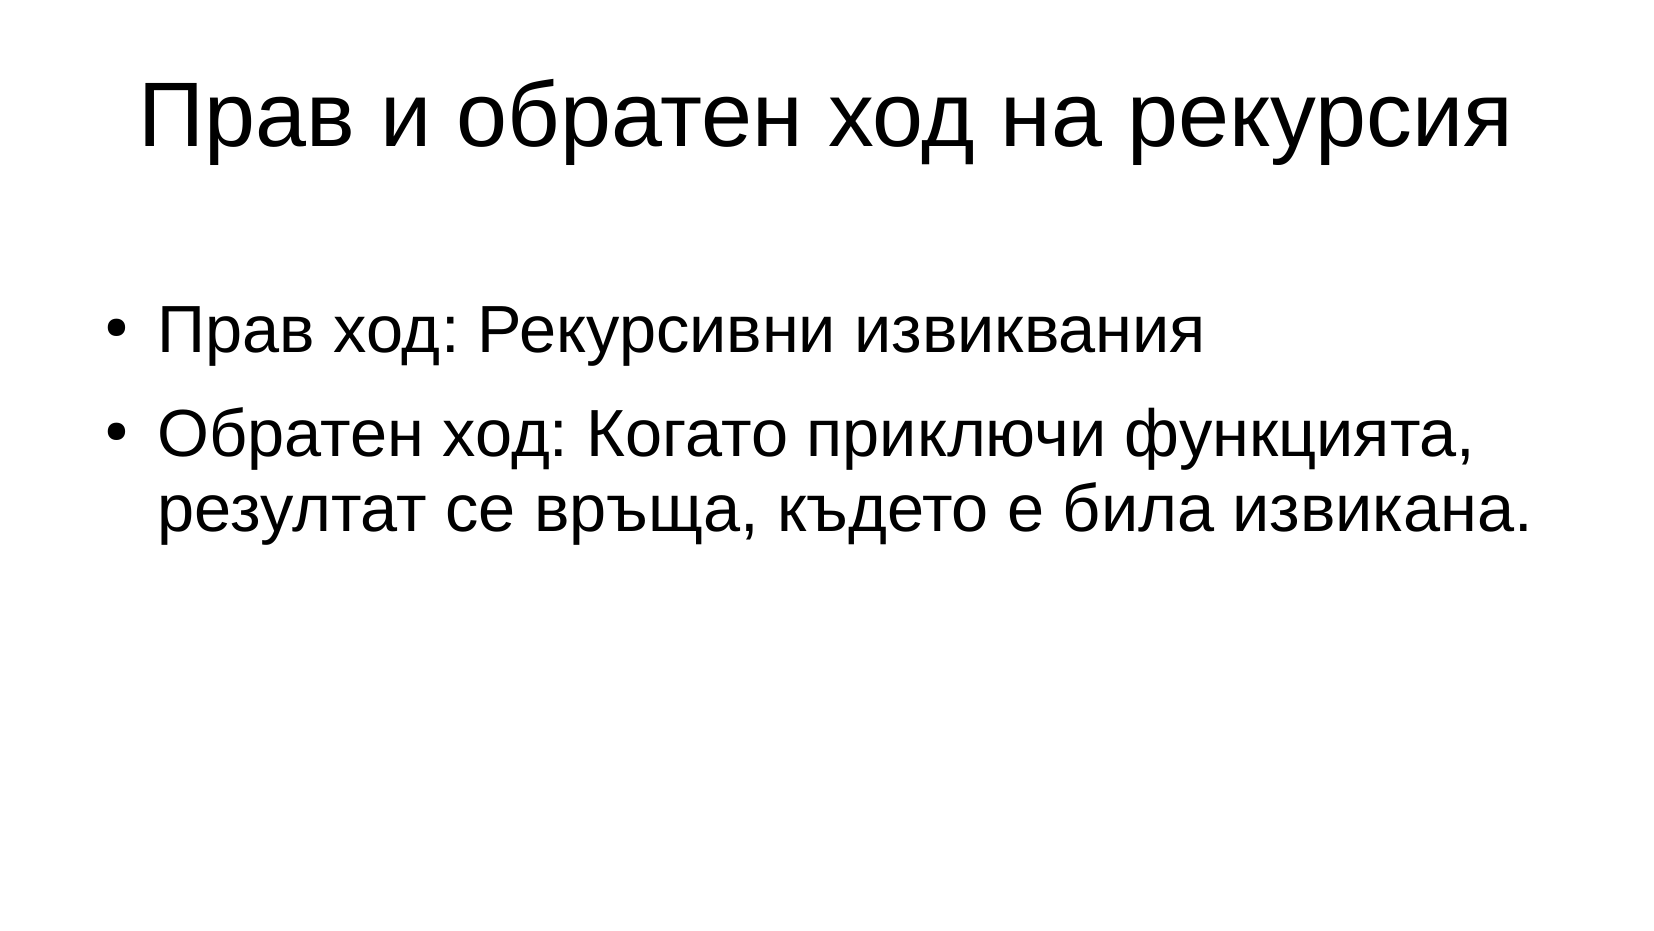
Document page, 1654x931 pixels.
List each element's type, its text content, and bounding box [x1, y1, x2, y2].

list Прав ход: Рекурсивни извиквания Обратен ход: Когато приключи функцията, резултат се връща, където е била извикана. [86, 187, 1576, 601]
title Прав и обратен ход на рекурсия [82, 37, 1571, 193]
